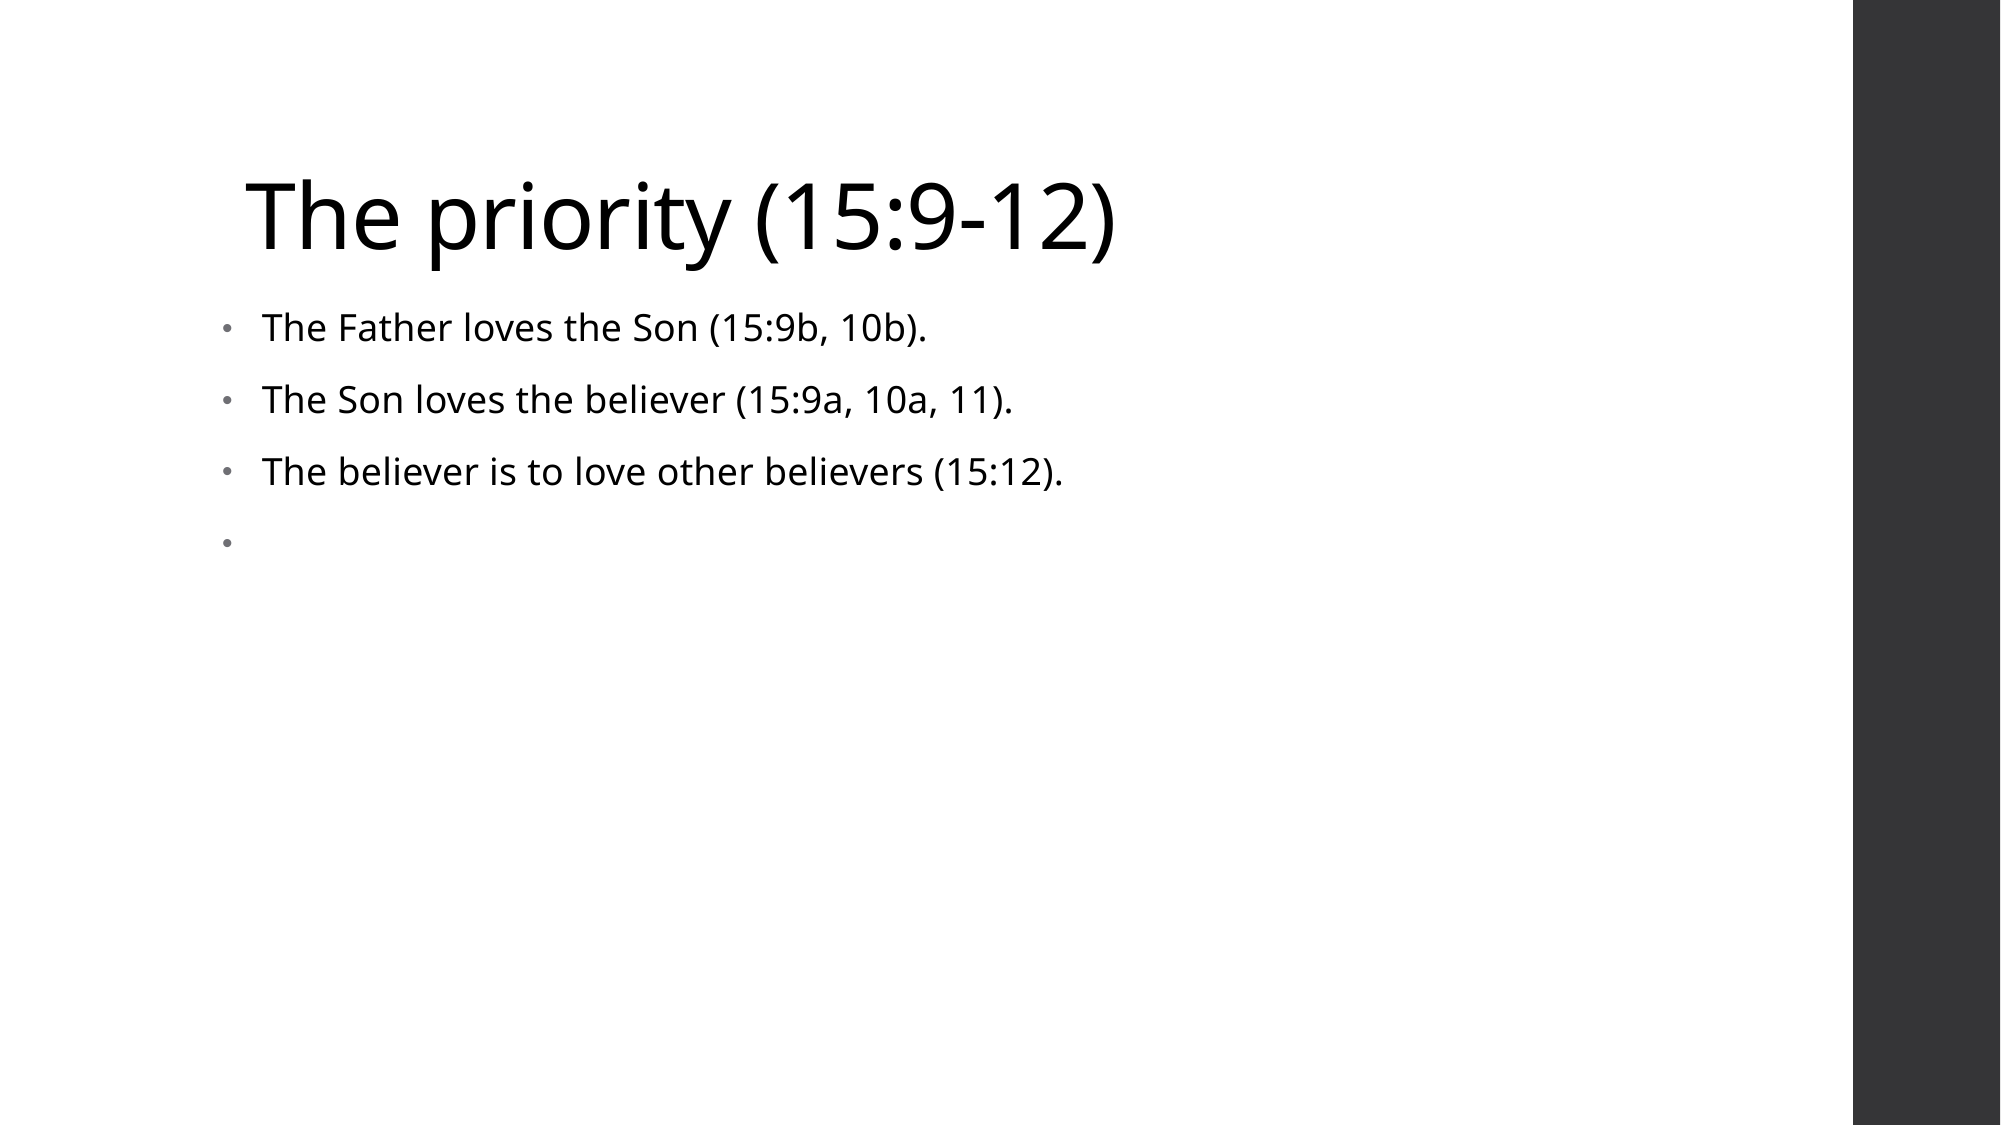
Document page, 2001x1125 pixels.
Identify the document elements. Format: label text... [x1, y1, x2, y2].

list The Father loves the Son (15:9b, 10b). The Son loves the believer (15:9a, 10a, 11). The believer is to love other believers (15:12). [206, 299, 1617, 1014]
title The priority (15:9-12) [206, 60, 1797, 278]
